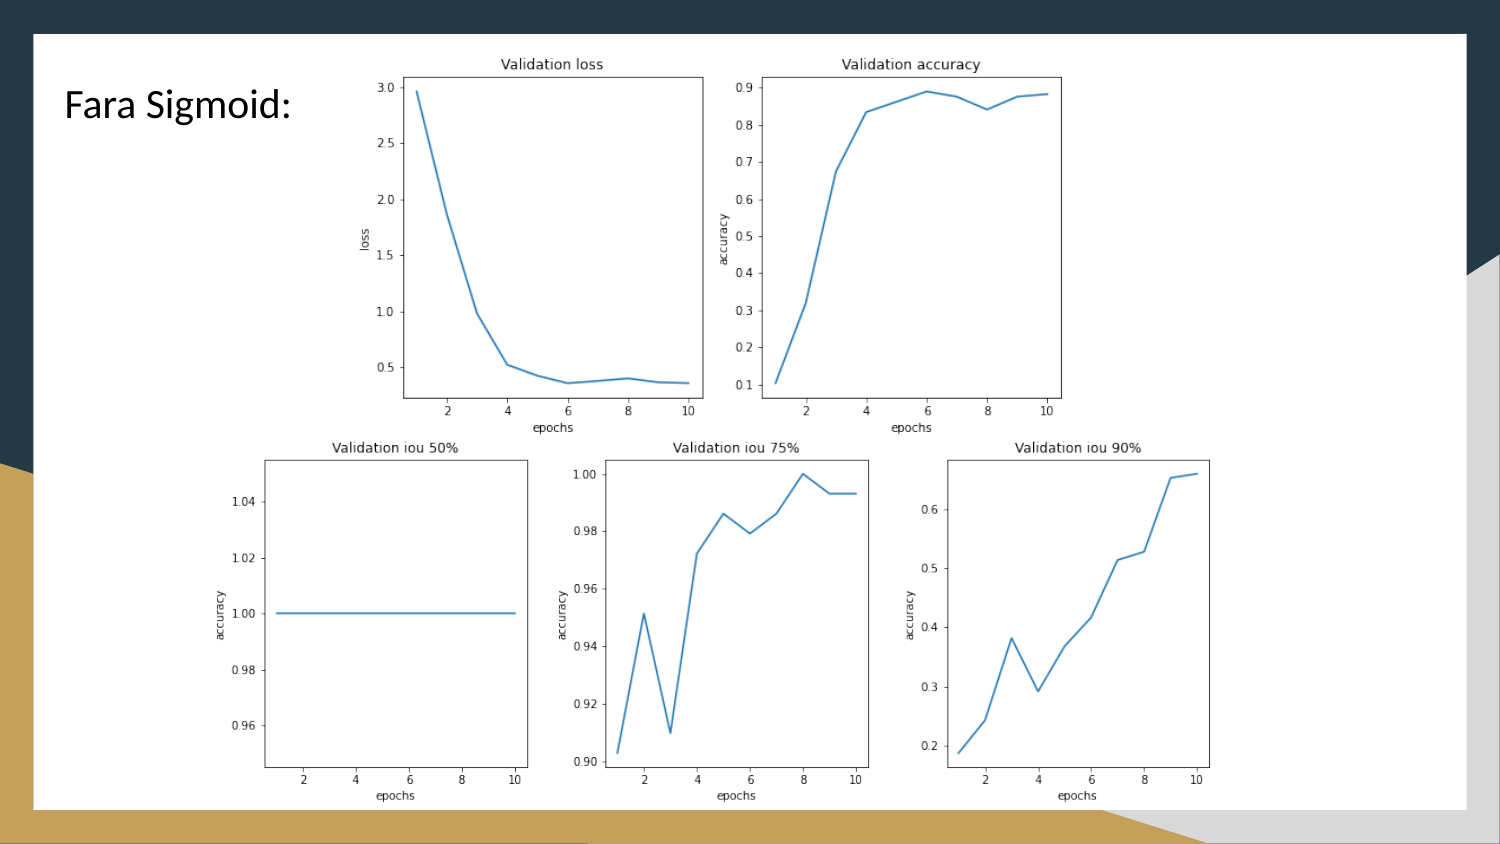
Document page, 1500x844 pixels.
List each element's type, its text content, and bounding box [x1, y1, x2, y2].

text_box Fara Sigmoid: [49, 62, 327, 143]
picture [112, 26, 1331, 818]
